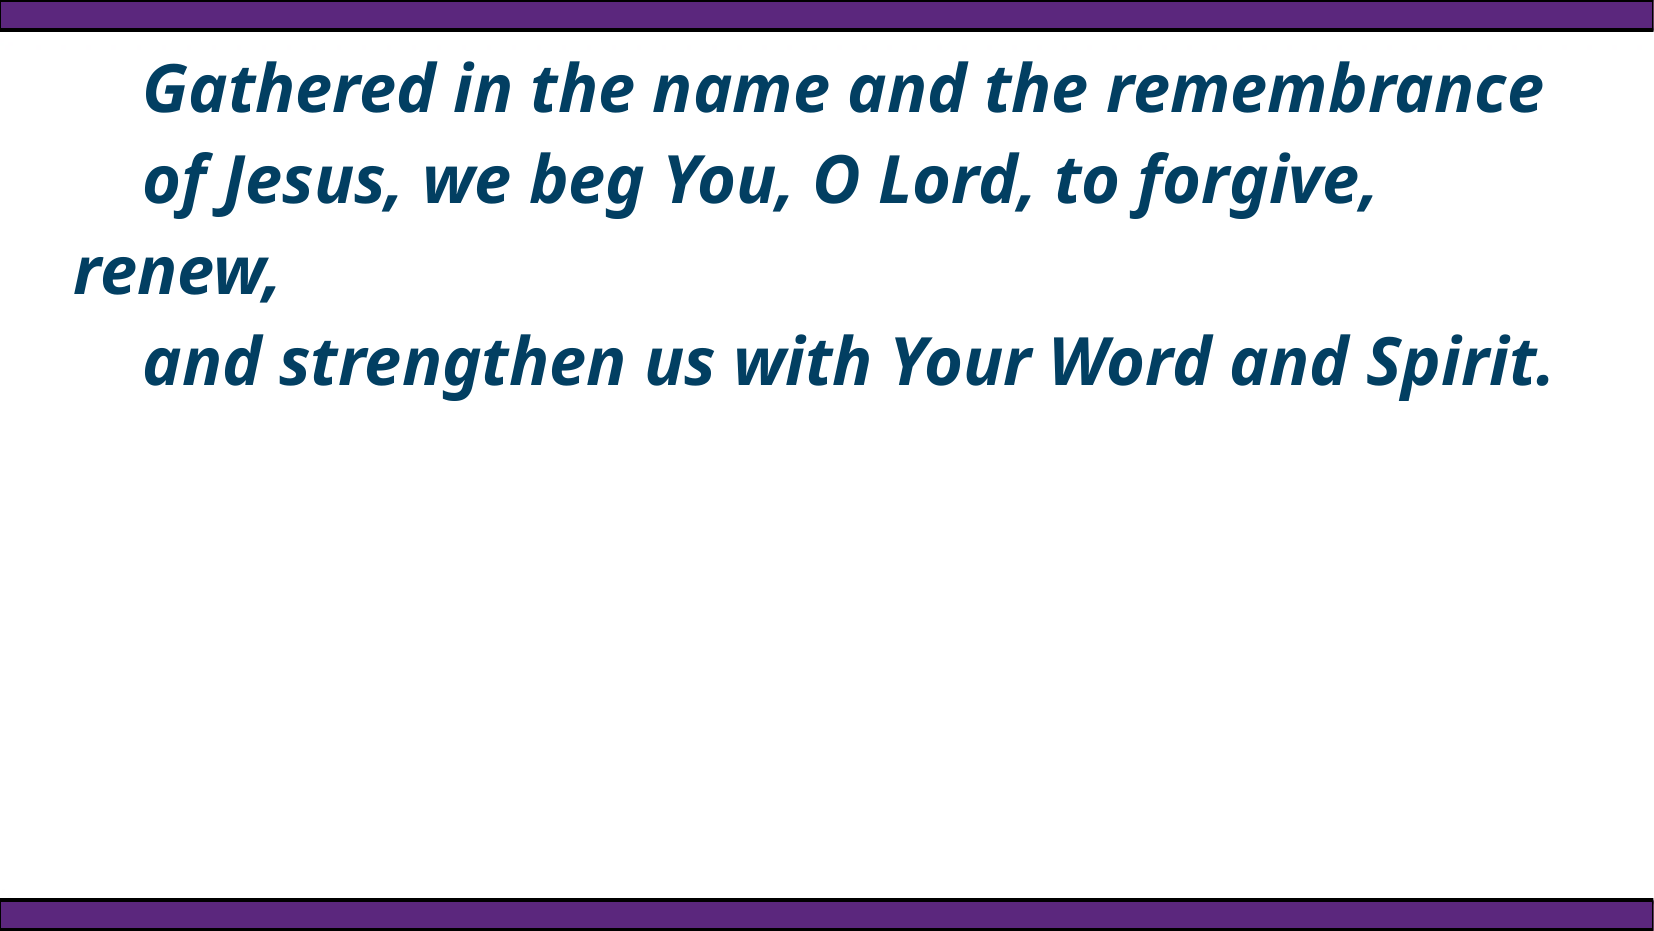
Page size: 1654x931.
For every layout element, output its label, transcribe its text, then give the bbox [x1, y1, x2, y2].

text_box Gathered in the name and the remembrance of Jesus, we beg You, O Lord, to forgive, renew, and strengthen us with Your Word and Spirit. [58, 34, 1589, 316]
picture [0, 31, 1654, 900]
text_box [0, 900, 1654, 931]
text_box [0, 0, 1654, 31]
